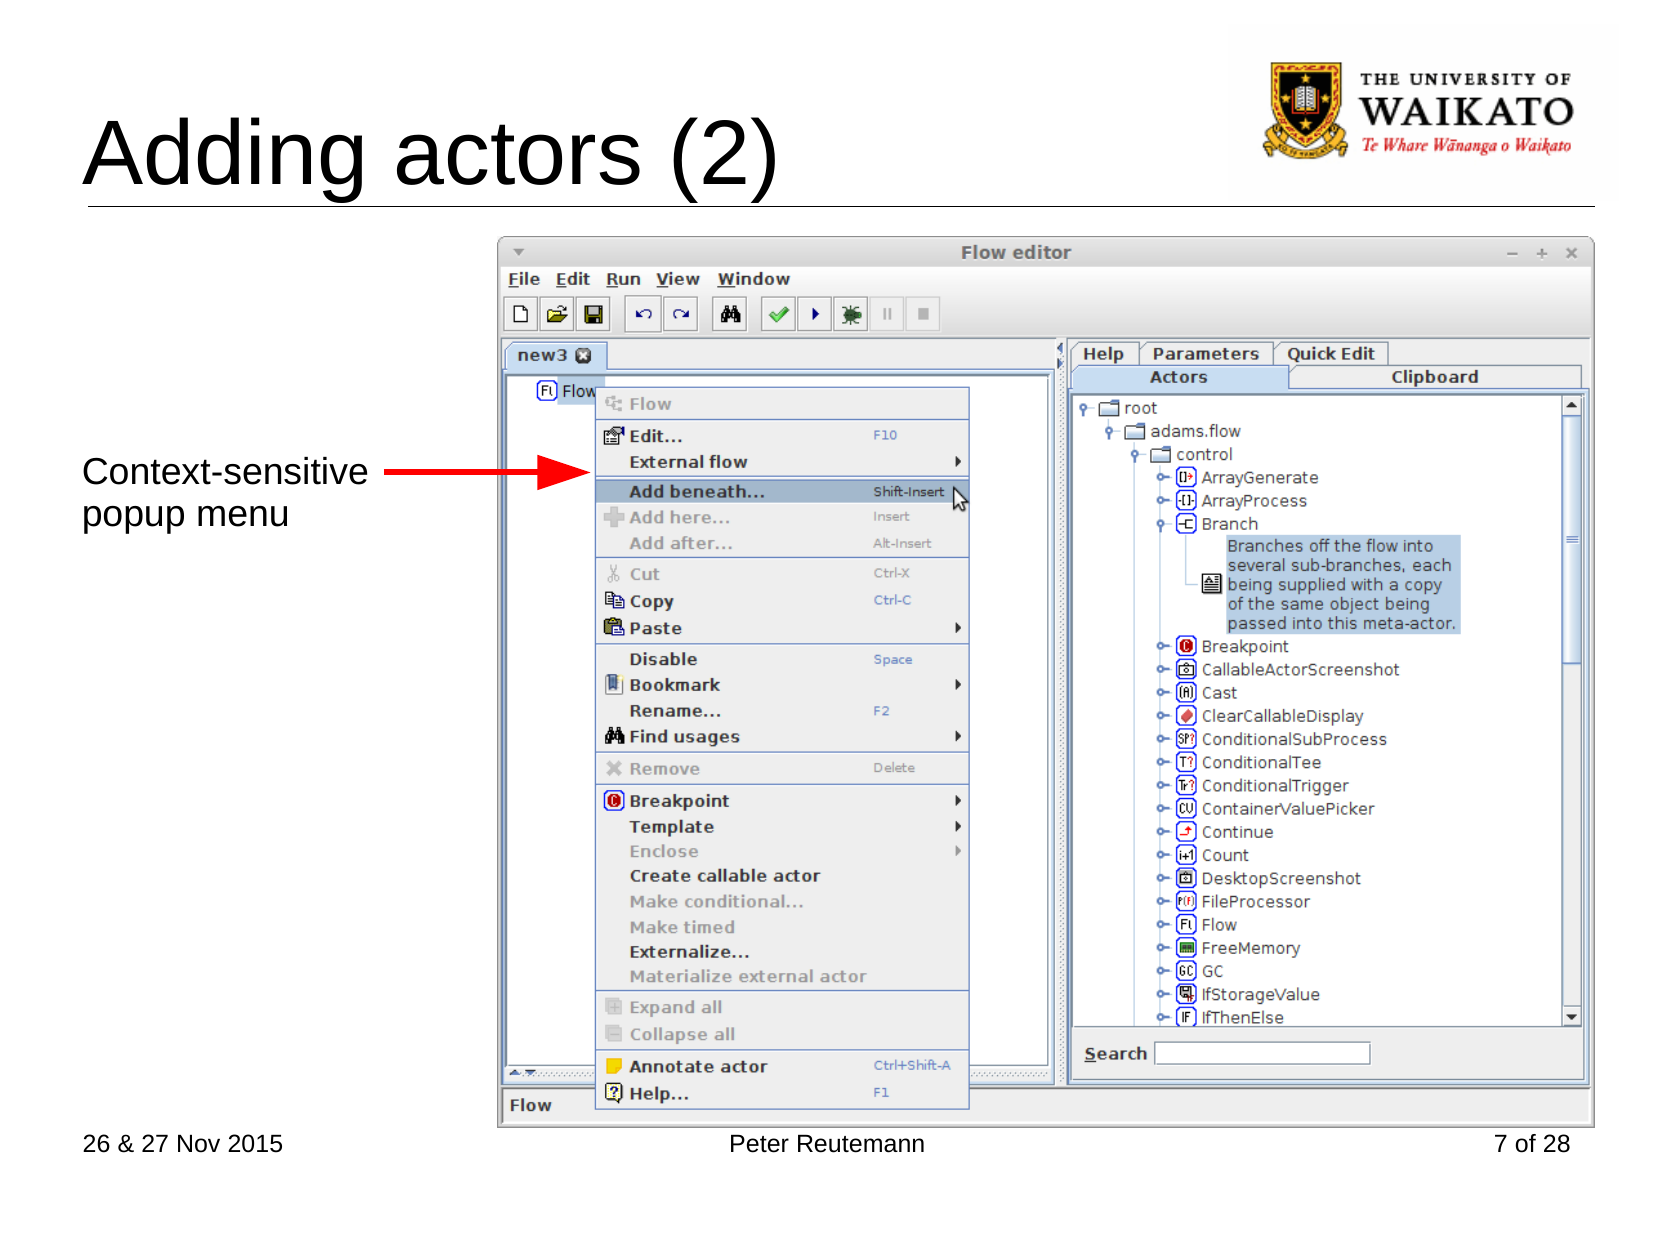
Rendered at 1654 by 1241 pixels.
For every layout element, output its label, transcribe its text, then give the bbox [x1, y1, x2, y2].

title Adding actors (2) [82, 49, 1571, 257]
picture [1228, 24, 1619, 201]
picture [497, 236, 1595, 1128]
text_box Context-sensitive popup menu [67, 442, 384, 542]
